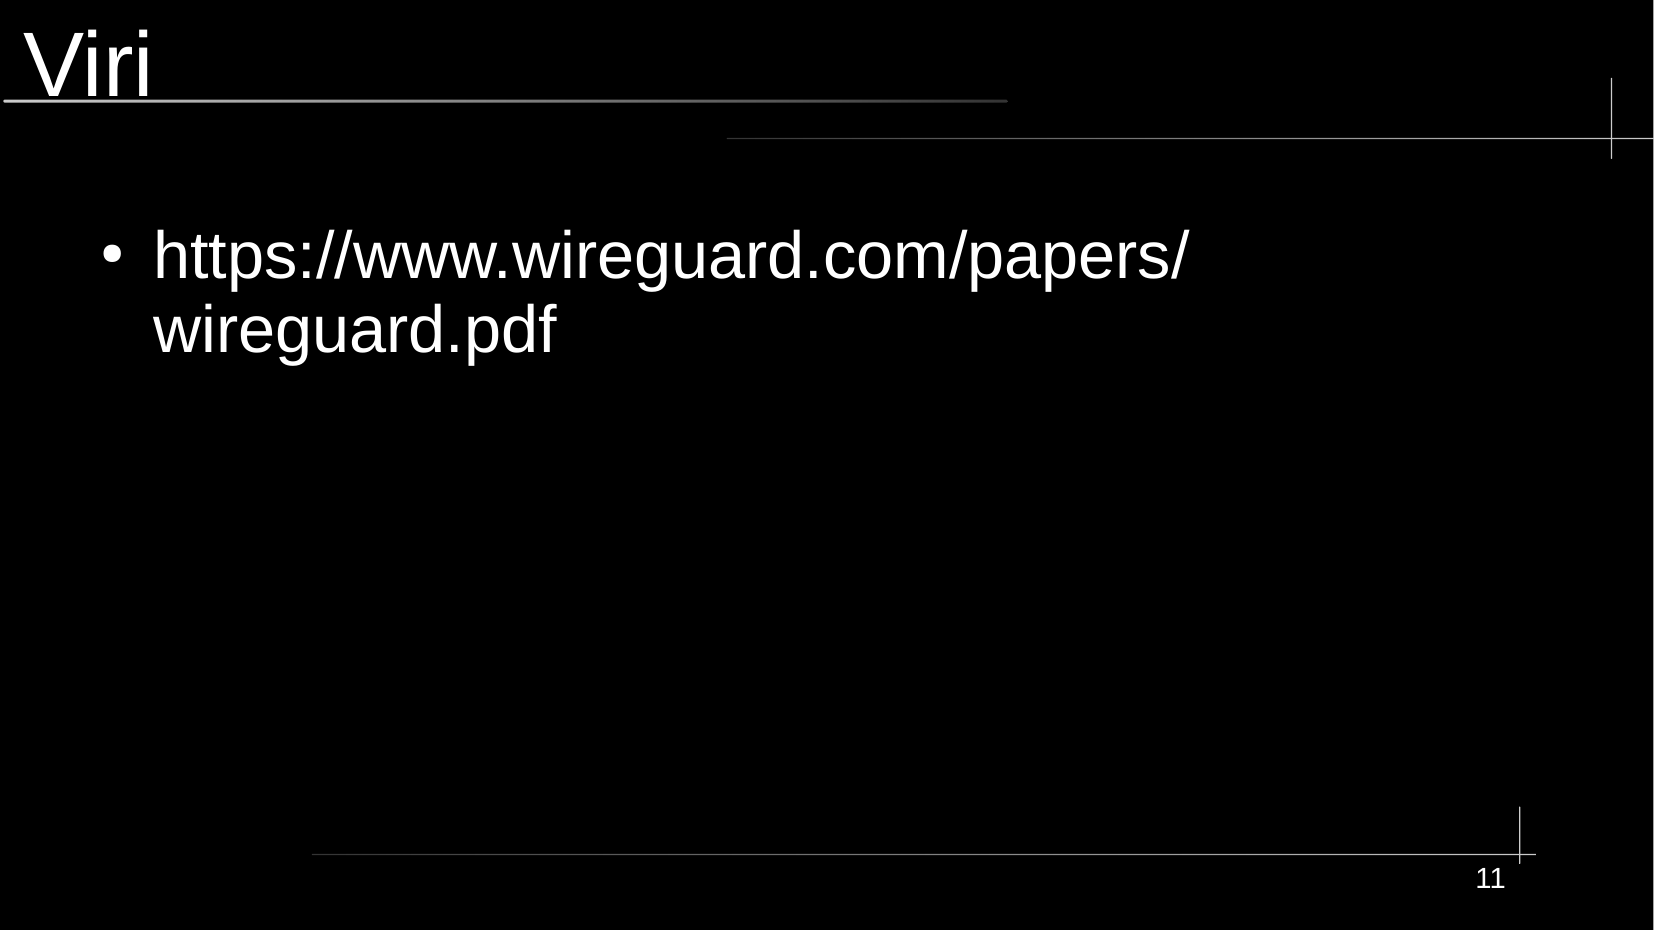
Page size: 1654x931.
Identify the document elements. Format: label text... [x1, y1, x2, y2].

list https://www.wireguard.com/papers/wireguard.pdf [82, 217, 1571, 758]
title Viri [23, 11, 1589, 119]
